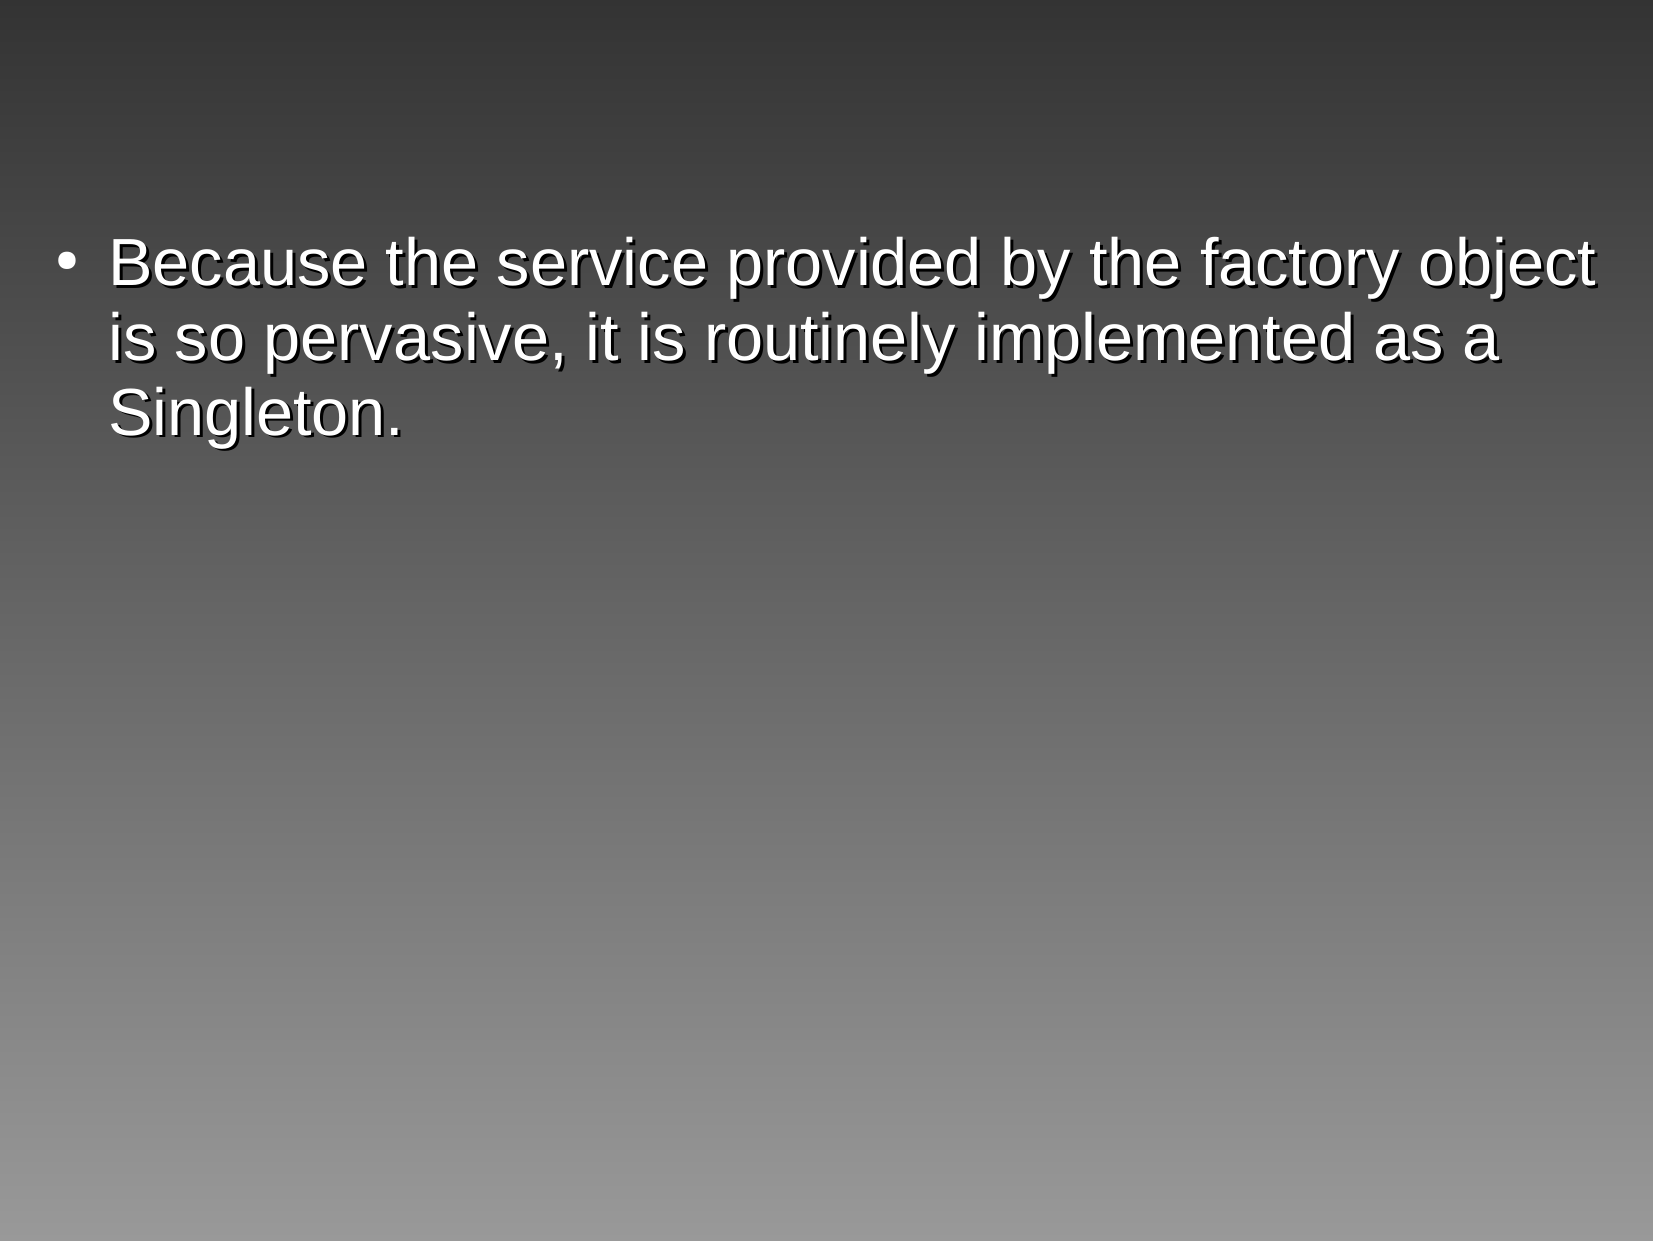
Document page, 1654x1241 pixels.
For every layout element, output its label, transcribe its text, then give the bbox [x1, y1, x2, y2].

list Because the service provided by the factory object is so pervasive, it is routinely implemented as a Singleton. [37, 225, 1613, 1126]
